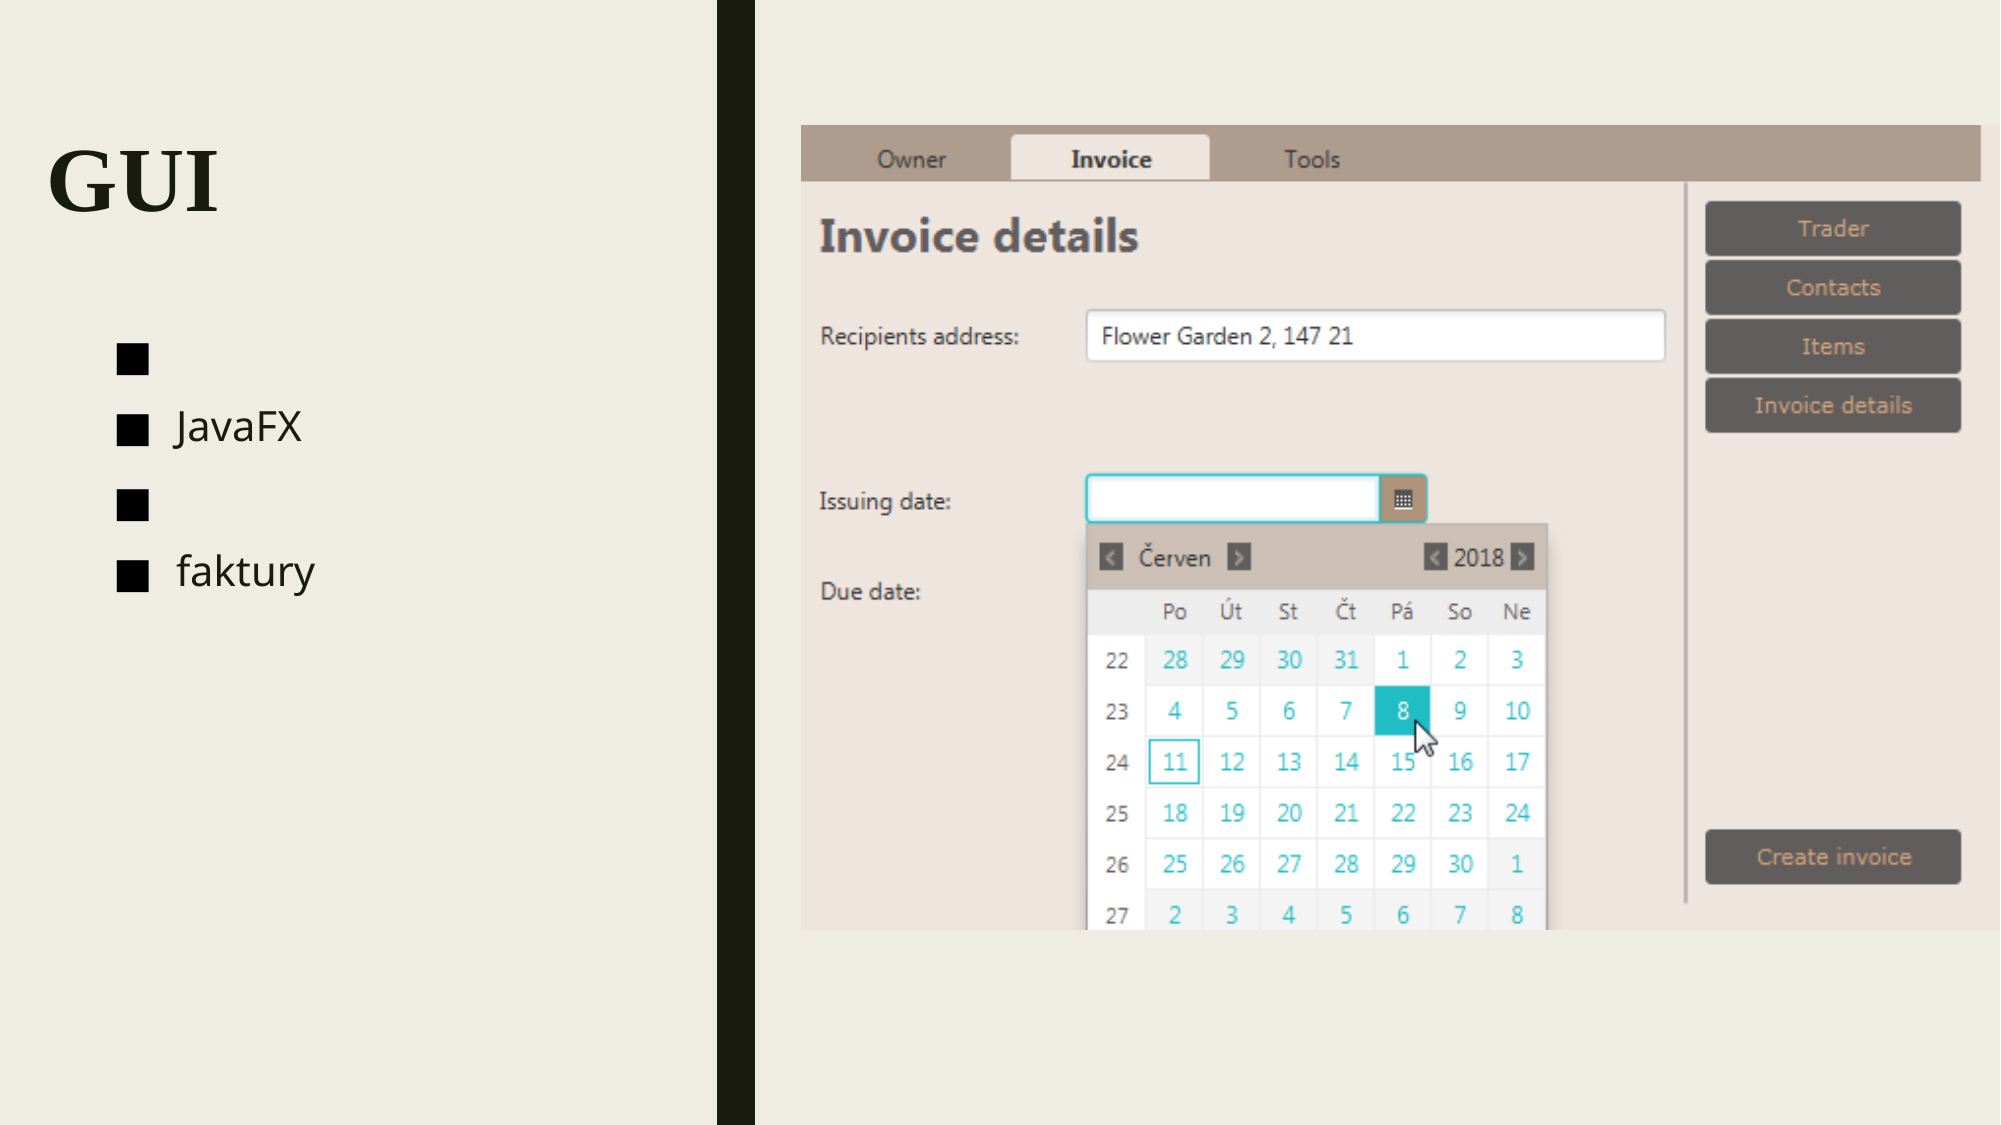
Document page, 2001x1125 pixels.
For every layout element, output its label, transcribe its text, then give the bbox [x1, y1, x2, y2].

title GUI [31, 125, 547, 254]
text_box [0, 0, 2000, 1125]
list JavaFX faktury [98, 318, 536, 931]
picture [801, 125, 2000, 930]
